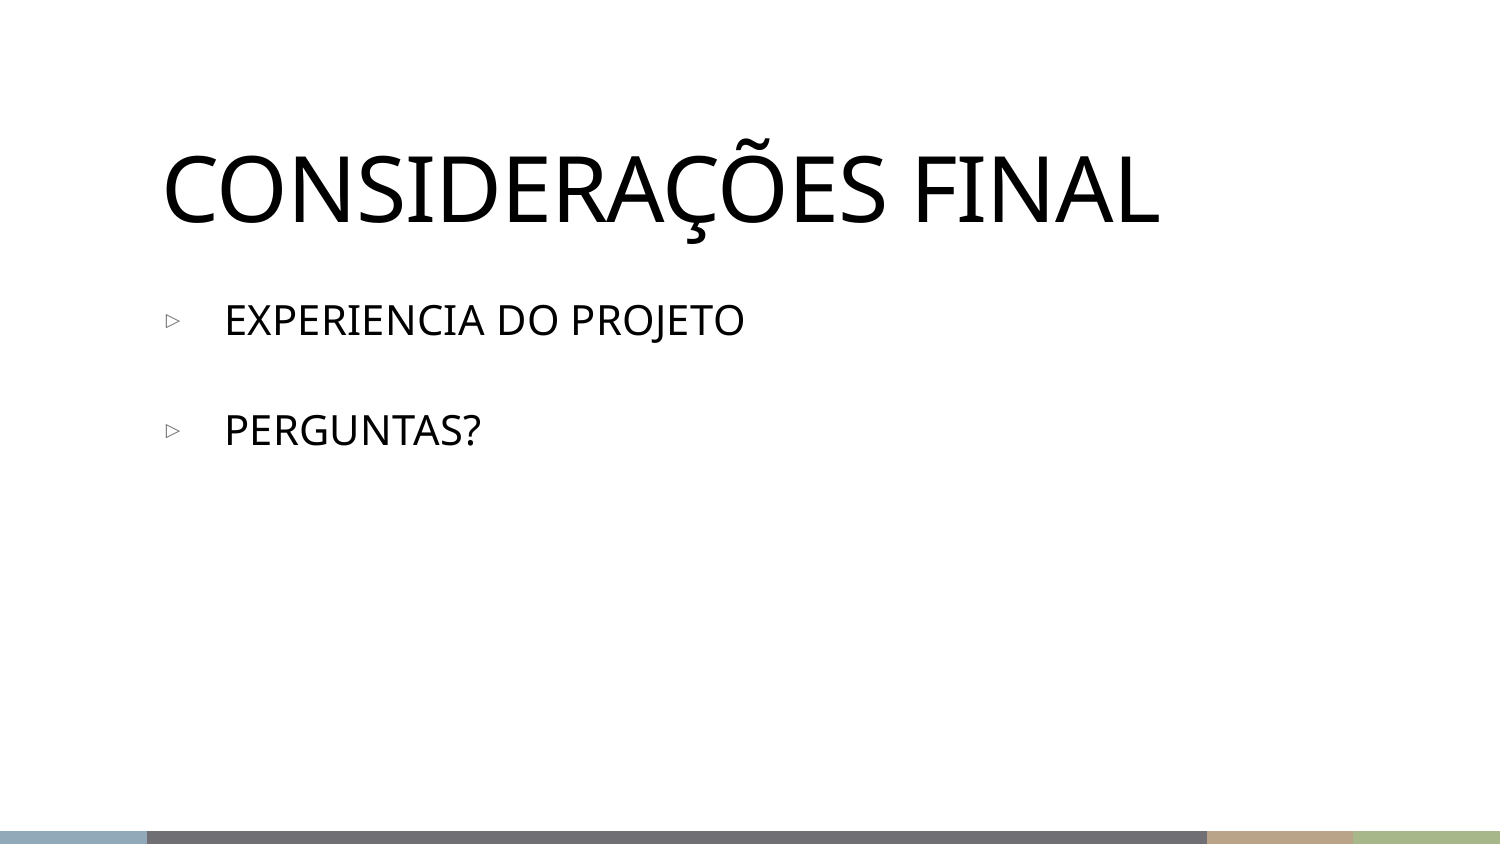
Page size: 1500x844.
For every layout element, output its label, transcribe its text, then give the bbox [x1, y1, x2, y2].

title CONSIDERAÇÕES FINAL [146, 58, 1207, 258]
list EXPERIENCIA DO PROJETO PERGUNTAS? [117, 281, 924, 844]
